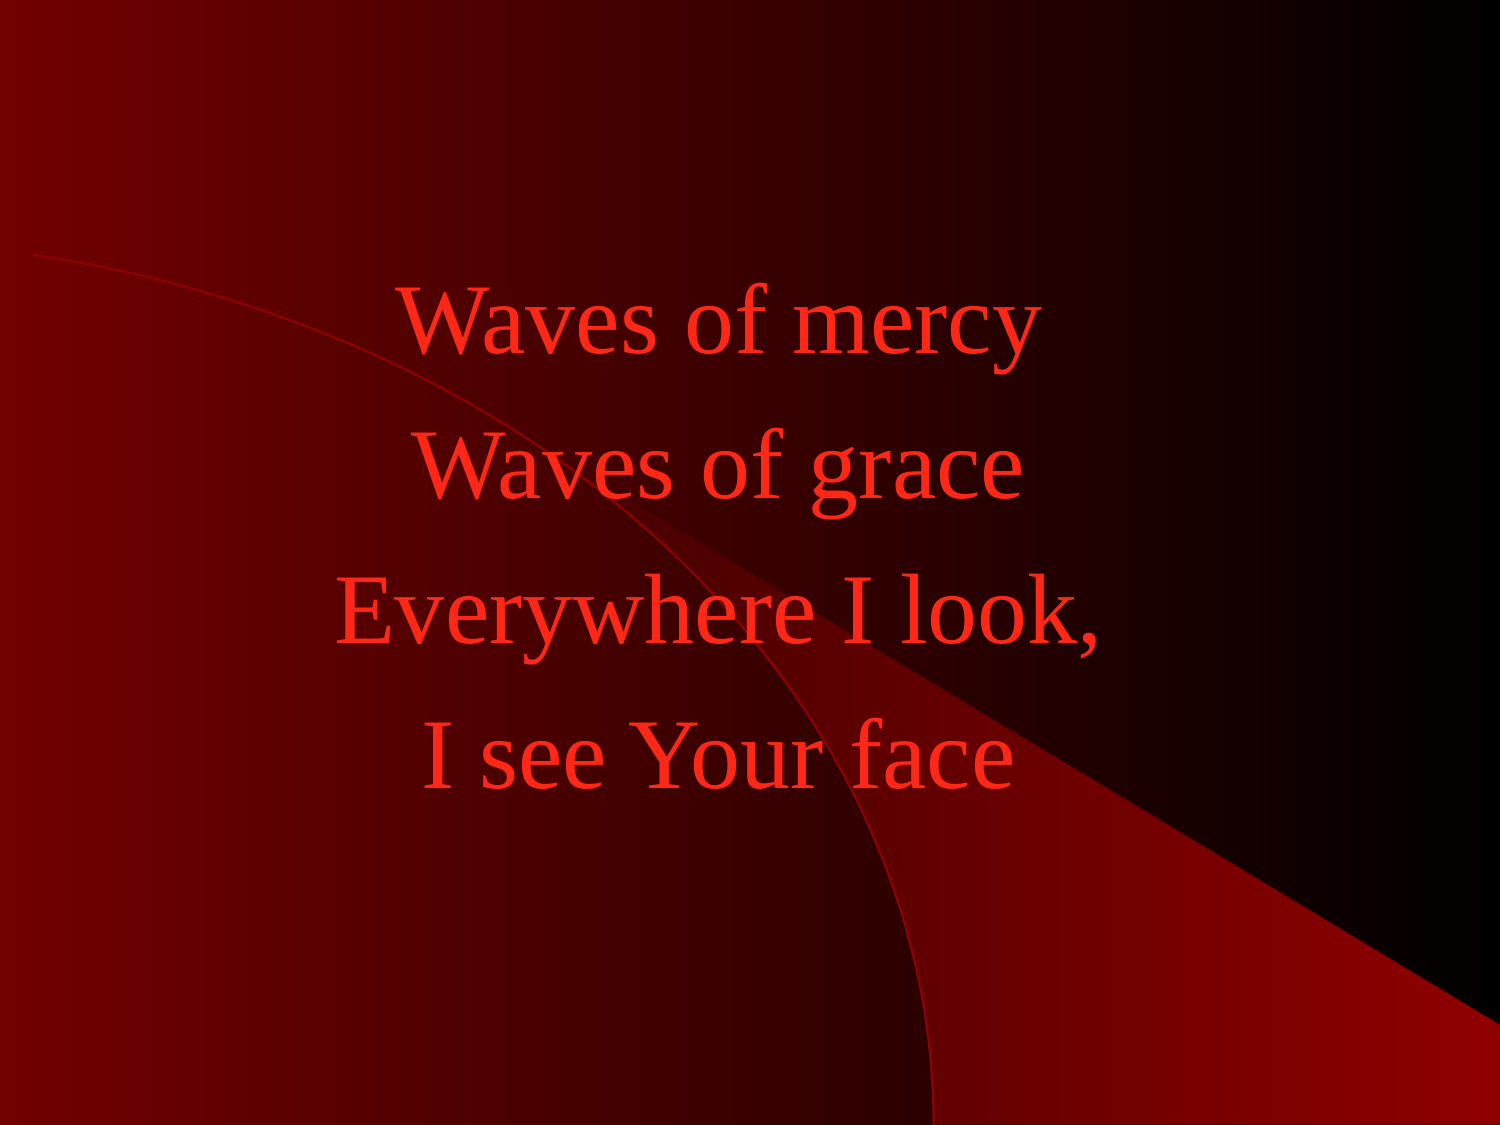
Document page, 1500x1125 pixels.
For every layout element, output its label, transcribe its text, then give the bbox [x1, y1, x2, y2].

subtitle Waves of mercy Waves of grace Everywhere I look, I see Your face [112, 212, 1326, 850]
